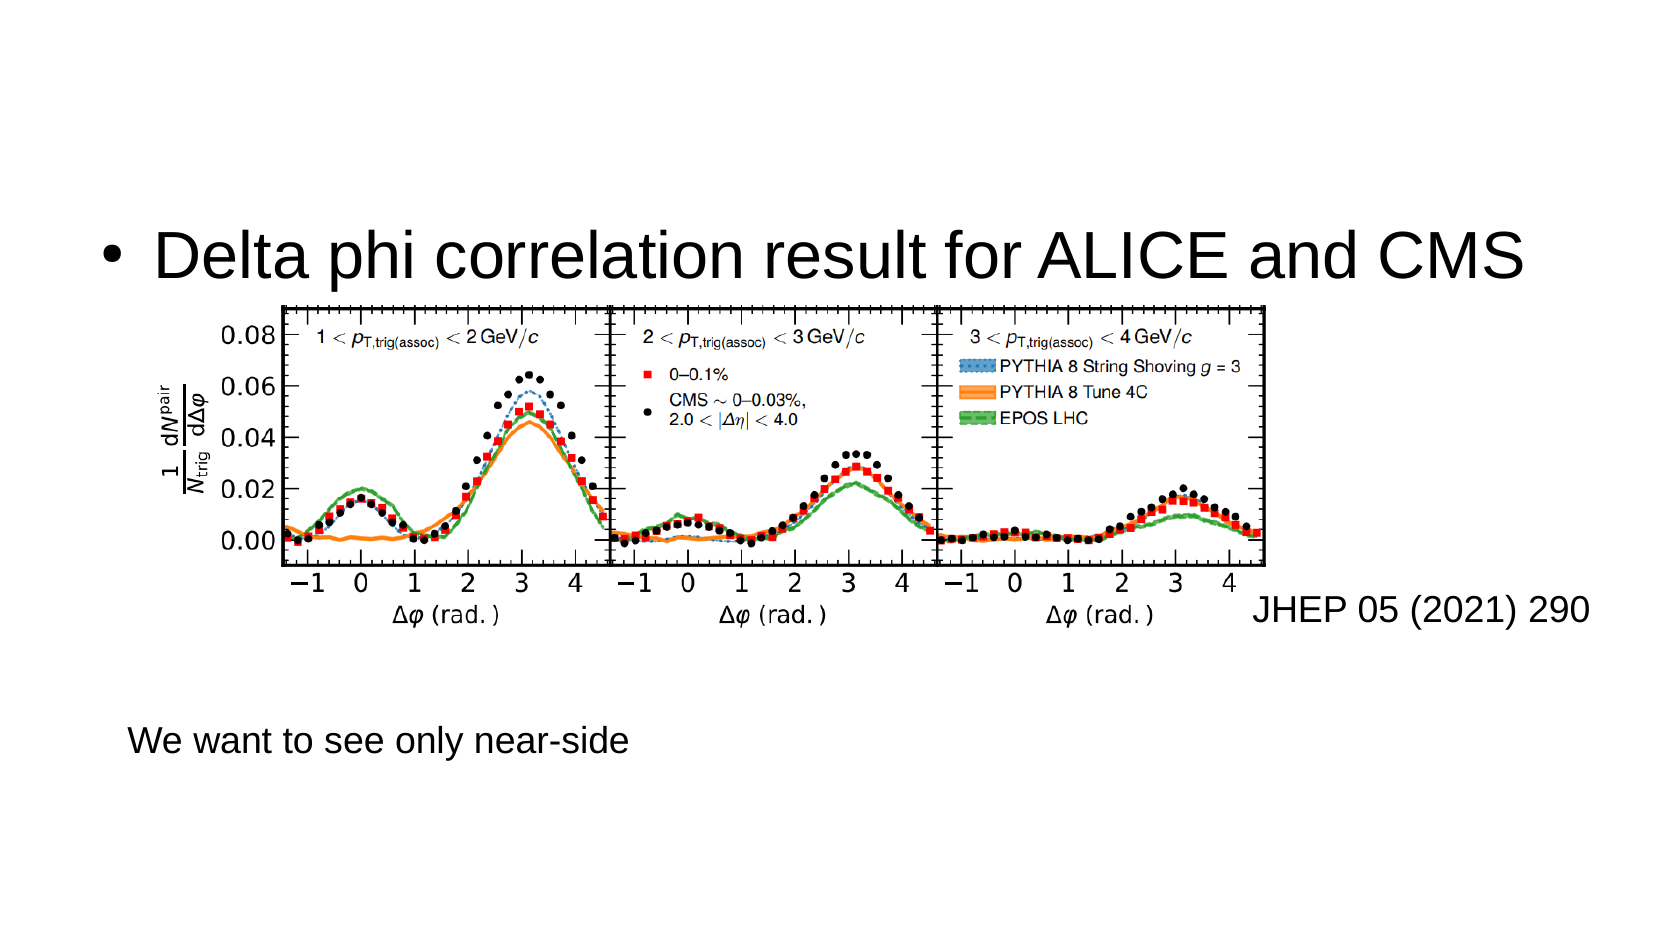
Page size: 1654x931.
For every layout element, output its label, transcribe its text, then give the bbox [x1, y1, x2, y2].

chart [768, 435, 887, 495]
list Delta phi correlation result for ALICE and CMS [82, 217, 1571, 758]
picture [150, 305, 1275, 638]
text_box JHEP 05 (2021) 290 [1237, 580, 1613, 638]
text_box We want to see only near-side [112, 712, 713, 812]
